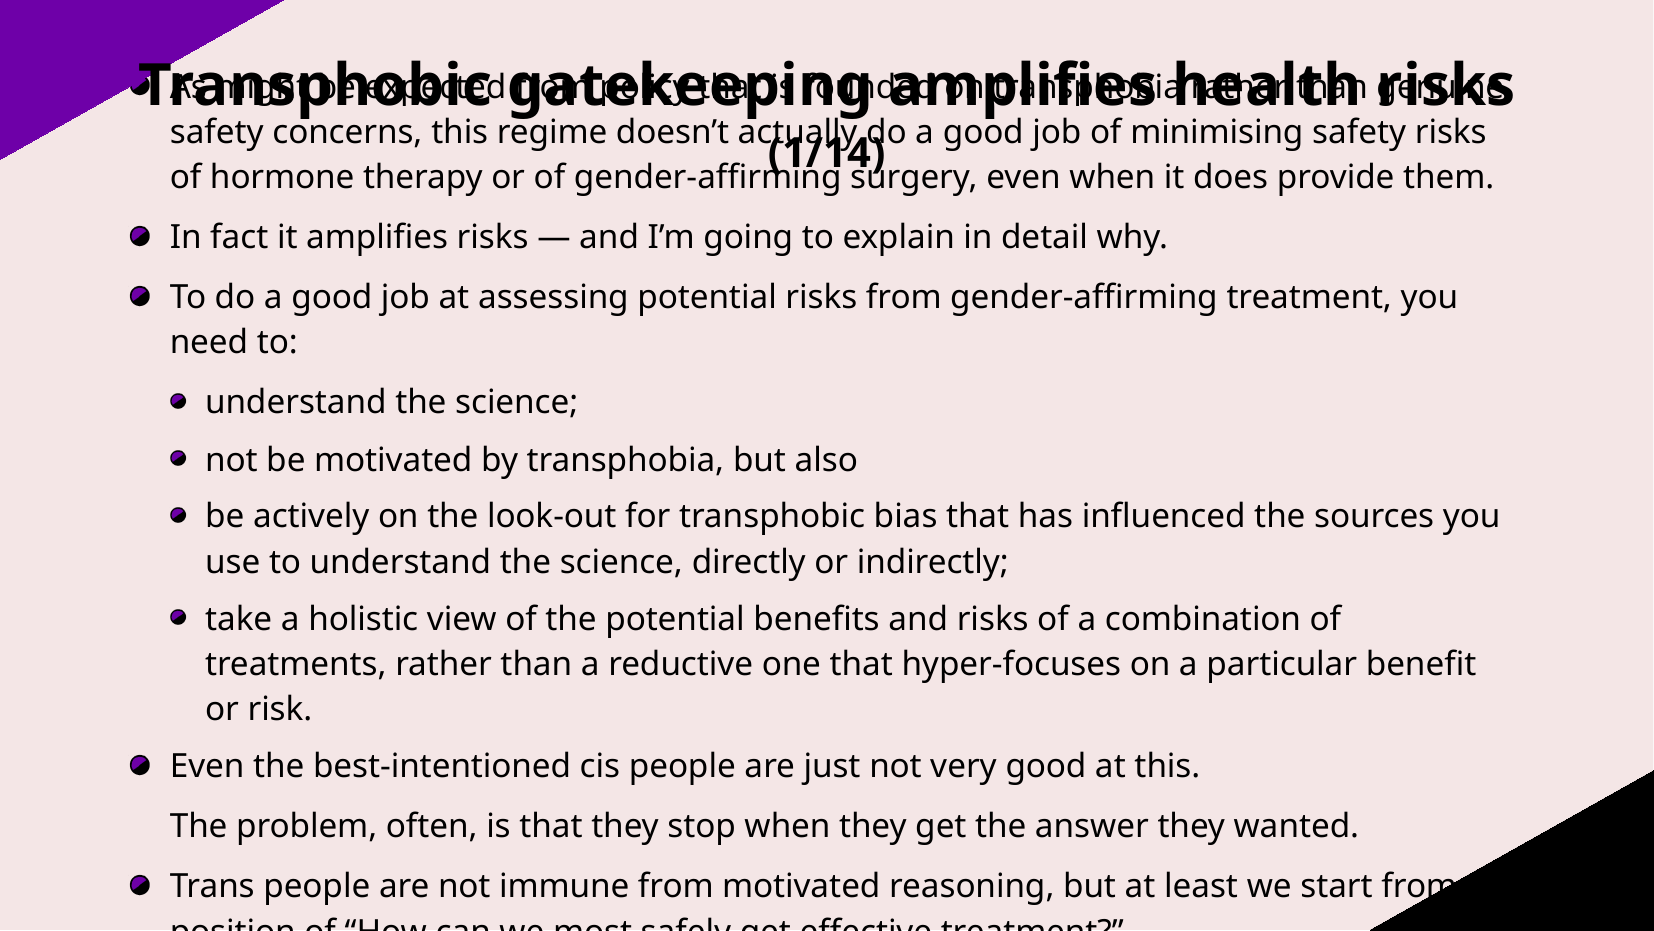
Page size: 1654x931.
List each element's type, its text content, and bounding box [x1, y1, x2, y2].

title Transphobic gatekeeping amplifies health risks (1/14) [82, 35, 1571, 187]
text_box [1370, 770, 1654, 931]
subtitle As might be expected from policy that is founded on transphobia rather than genuine safety concerns, this regime doesn’t actually do a good job of minimising safety risks of hormone therapy or of gender-affirming surgery, even when it does provide them. In fact it amplifies risks — and I’m going to explain in detail why. To do a good job at assessing potential risks from gender-affirming treatment, you need to: understand the science; not be motivated by transphobia, but also be actively on the look-out for transphobic bias that has influenced the sources you use to understand the science, directly or indirectly; take a holistic view of the potential benefits and risks of a combination of treatments, rather than a reductive one that hyper-focuses on a particular benefit or risk. Even the best-intentioned cis people are just not very good at this. The problem, often, is that they stop when they get the answer they wanted. Trans people are not immune from motivated reasoning, but at least we start from a position of “How can we most safely get effective treatment?”. [128, 187, 1511, 851]
text_box [0, 0, 284, 160]
picture [128, 873, 151, 897]
